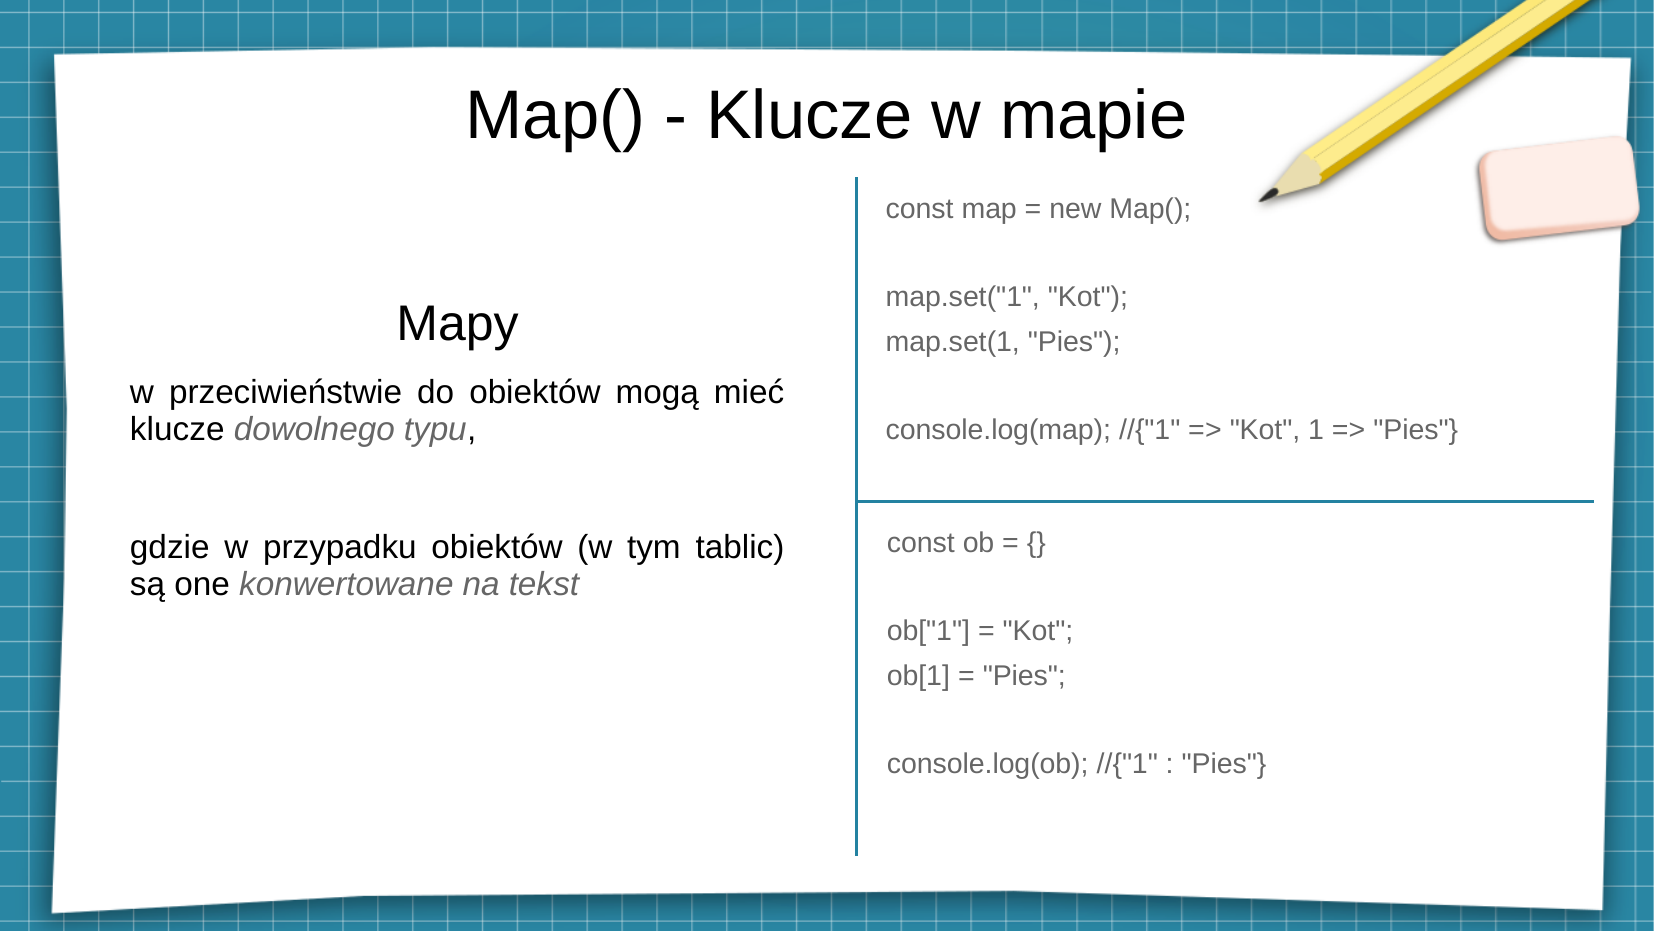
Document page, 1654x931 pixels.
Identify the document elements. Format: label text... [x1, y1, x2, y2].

list const map = new Map(); map.set("1", "Kot"); map.set(1, "Pies"); console.log(map); //{"1" => "Kot", 1 => "Pies"} [845, 192, 855, 450]
list const ob = {} ob["1"] = "Kot"; ob[1] = "Pies"; console.log(ob); //{"1" : "Pies"} [858, 526, 1573, 784]
picture [0, 0, 1654, 931]
list const map = new Map(); map.set("1", "Kot"); map.set(1, "Pies"); console.log(map); //{"1" => "Kot", 1 => "Pies"} [858, 192, 1572, 450]
title Map() - Klucze w mapie [82, 37, 1571, 193]
list const ob = {} ob["1"] = "Kot"; ob[1] = "Pies"; console.log(ob); //{"1" : "Pies"} [846, 526, 855, 784]
list Mapy w przeciwieństwie do obiektów mogą mieć klucze dowolnego typu, gdzie w przypadku obiektów (w tym tablic) są one konwertowane na tekst [59, 295, 786, 680]
